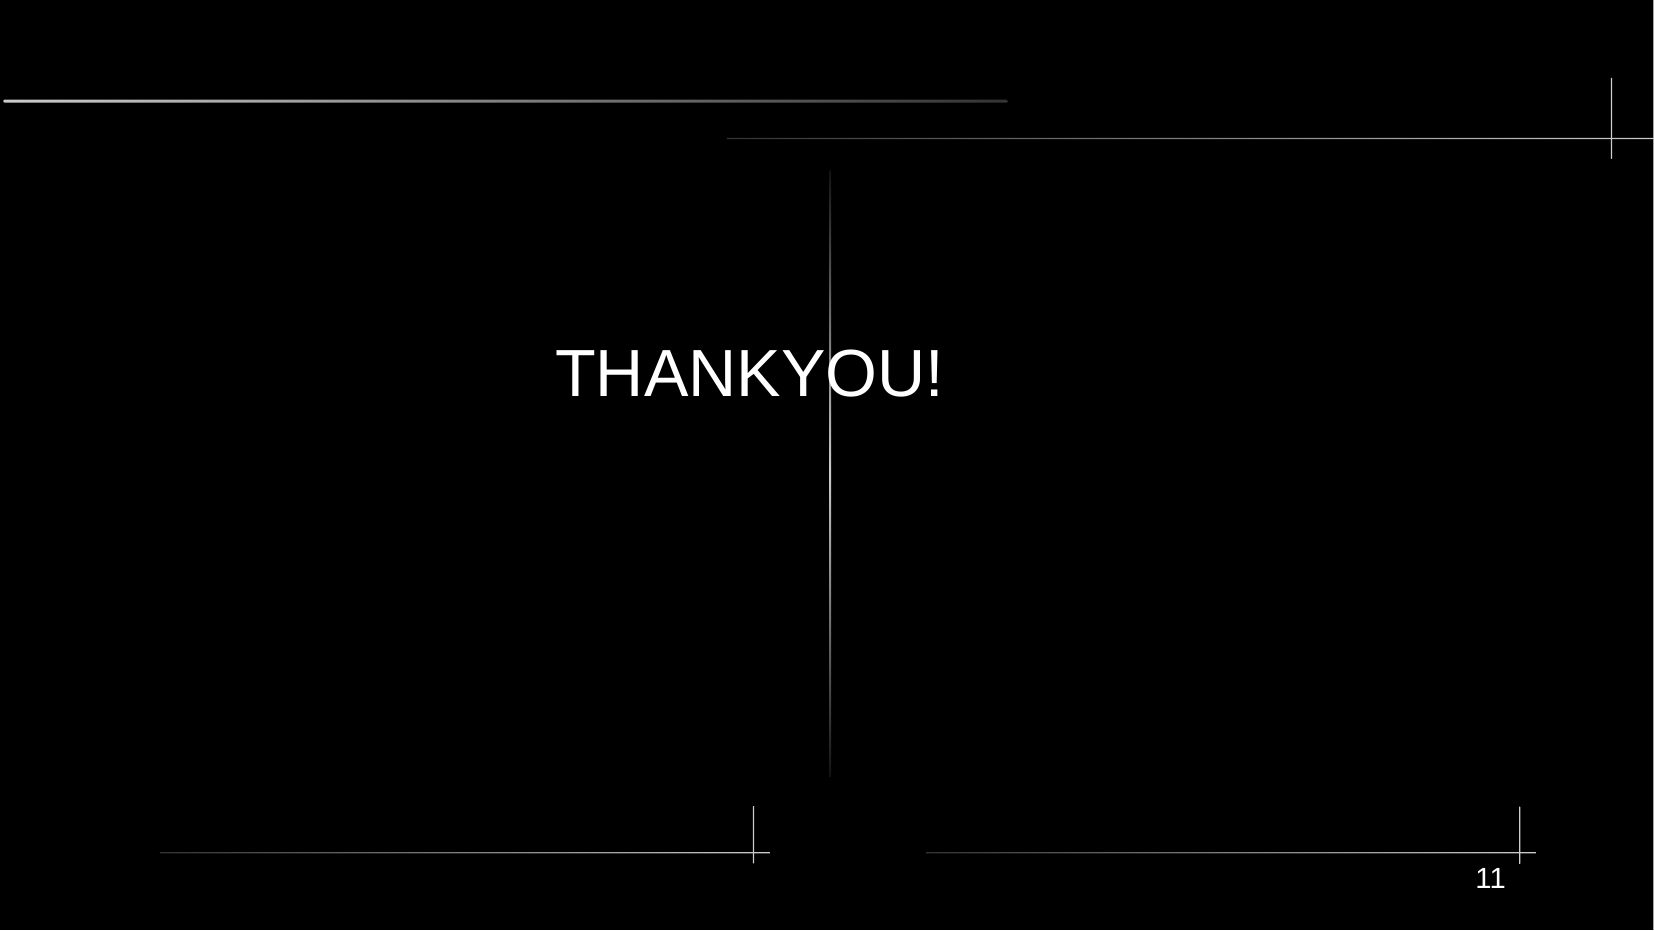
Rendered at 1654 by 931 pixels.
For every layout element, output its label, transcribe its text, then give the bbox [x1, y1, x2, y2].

list THANKYOU! [484, 335, 1211, 443]
